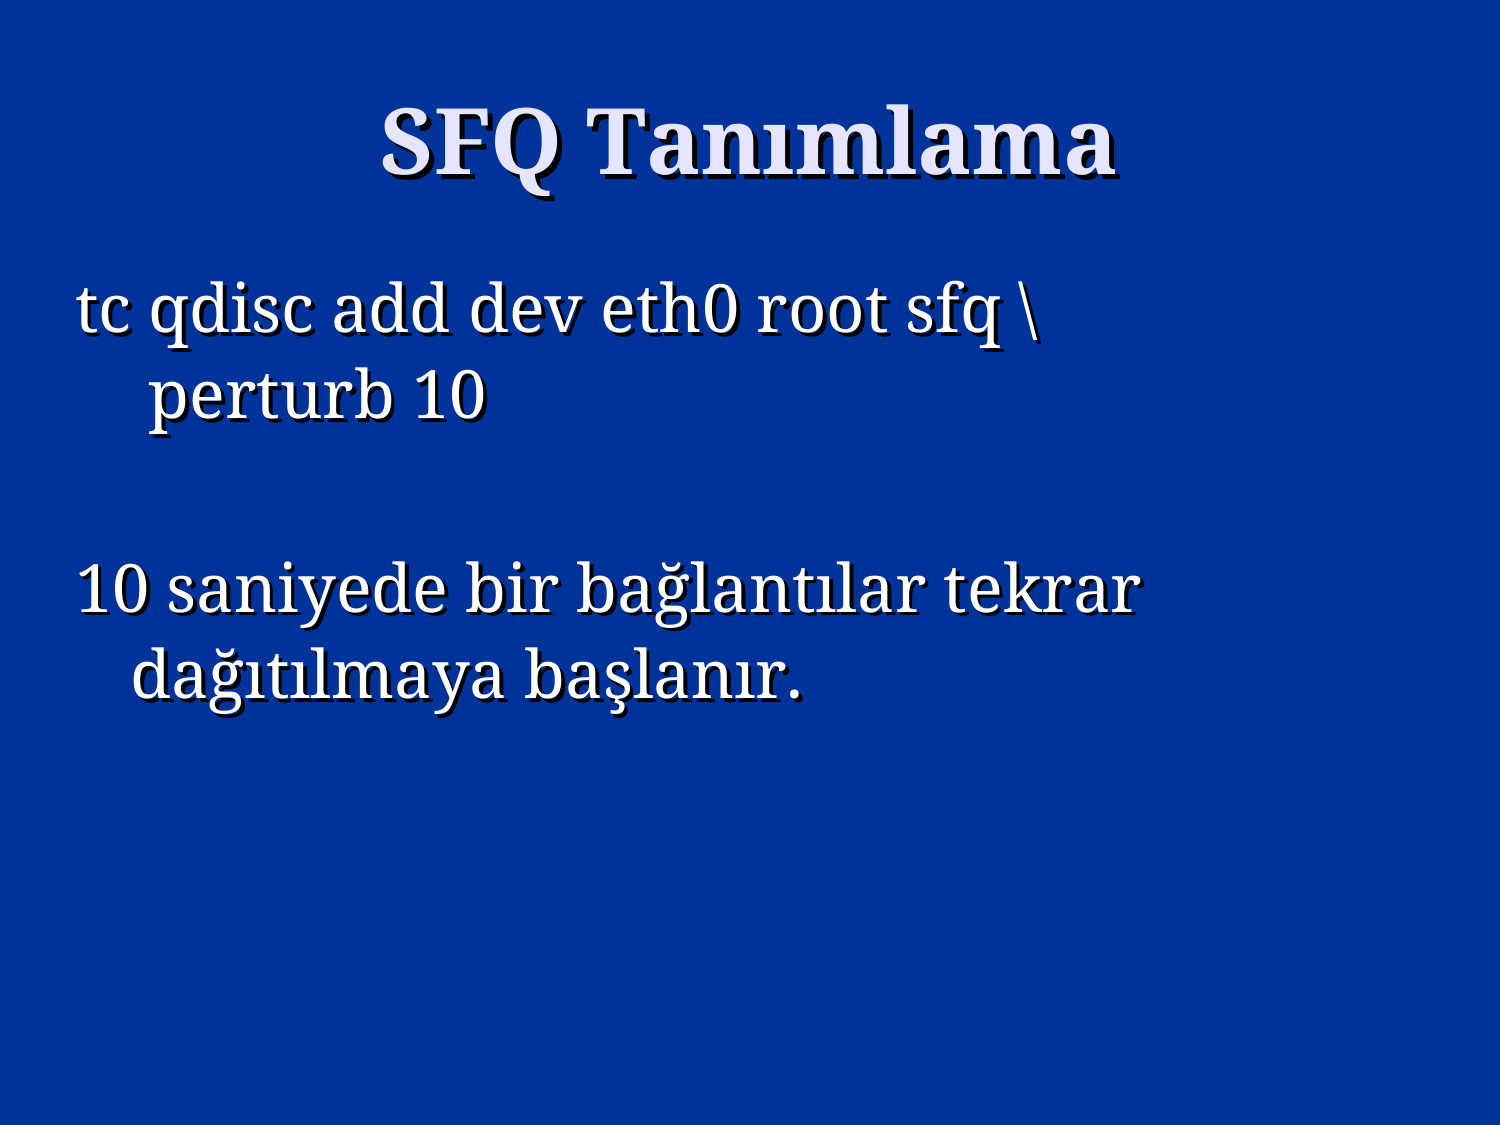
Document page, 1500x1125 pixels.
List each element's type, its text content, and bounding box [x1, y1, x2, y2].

title SFQ Tanımlama [74, 31, 1425, 246]
list tc qdisc add dev eth0 root sfq \ perturb 10 10 saniyede bir bağlantılar tekrar dağıtılmaya başlanır. [74, 263, 1425, 1006]
